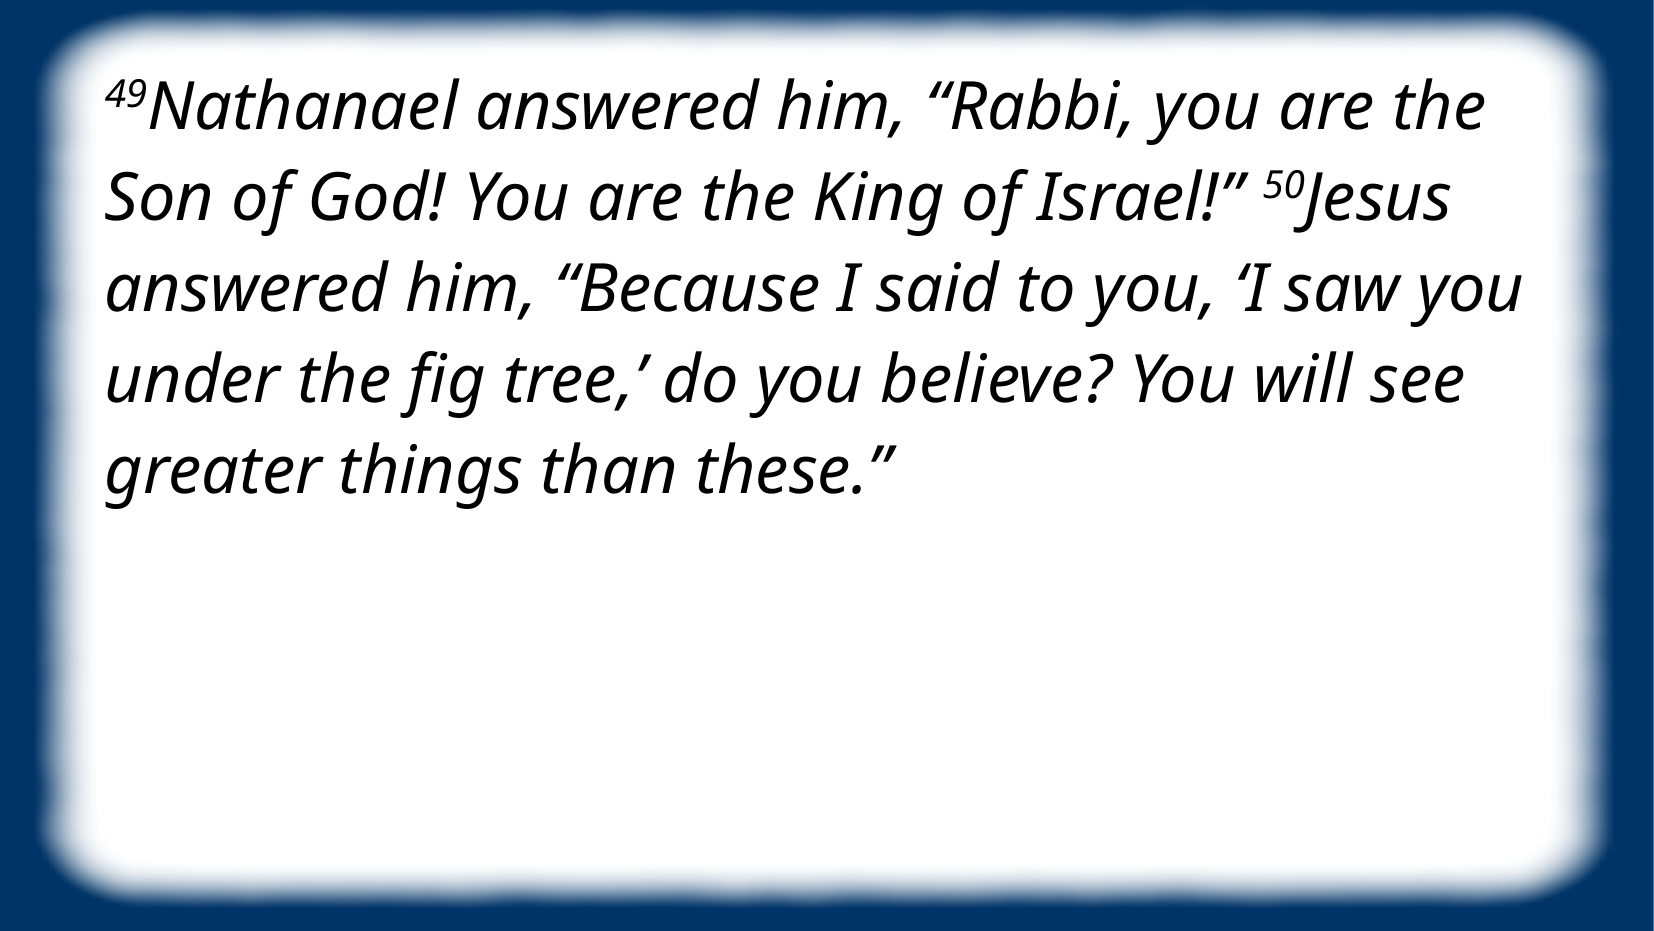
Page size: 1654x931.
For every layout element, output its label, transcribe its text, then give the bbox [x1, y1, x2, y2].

text_box 49Nathanael answered him, “Rabbi, you are the Son of God! You are the King of Israel!” 50Jesus answered him, “Because I said to you, ‘I saw you under the fig tree,’ do you believe? You will see greater things than these.” [90, 51, 1561, 511]
picture [0, 0, 1654, 931]
